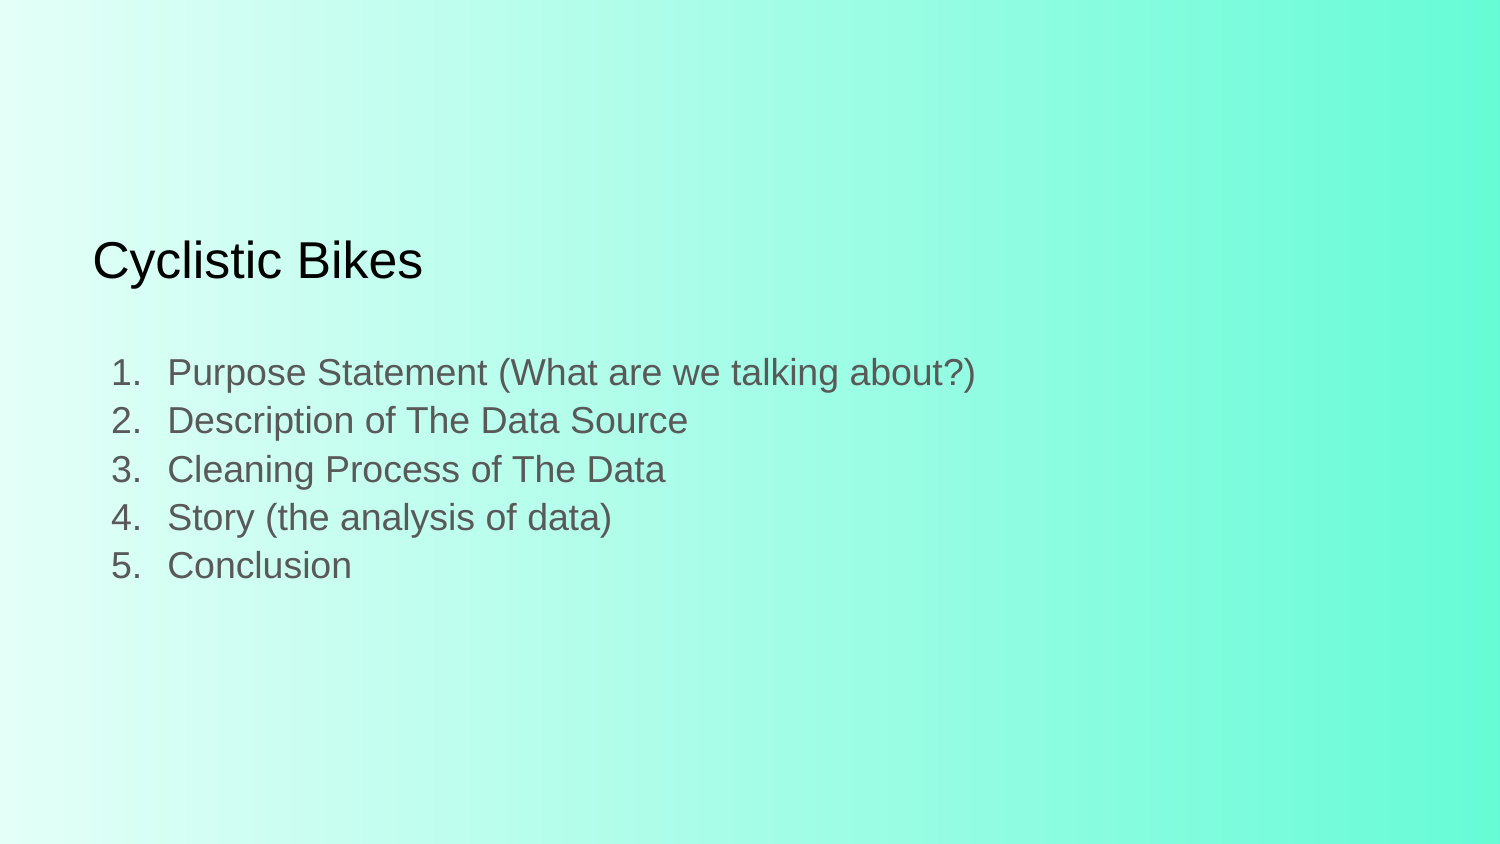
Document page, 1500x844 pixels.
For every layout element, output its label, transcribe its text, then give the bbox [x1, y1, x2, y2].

list Purpose Statement (What are we talking about?) Description of The Data Source Cleaning Process of The Data Story (the analysis of data) Conclusion [77, 330, 1339, 702]
title Cyclistic Bikes [77, 216, 1349, 305]
